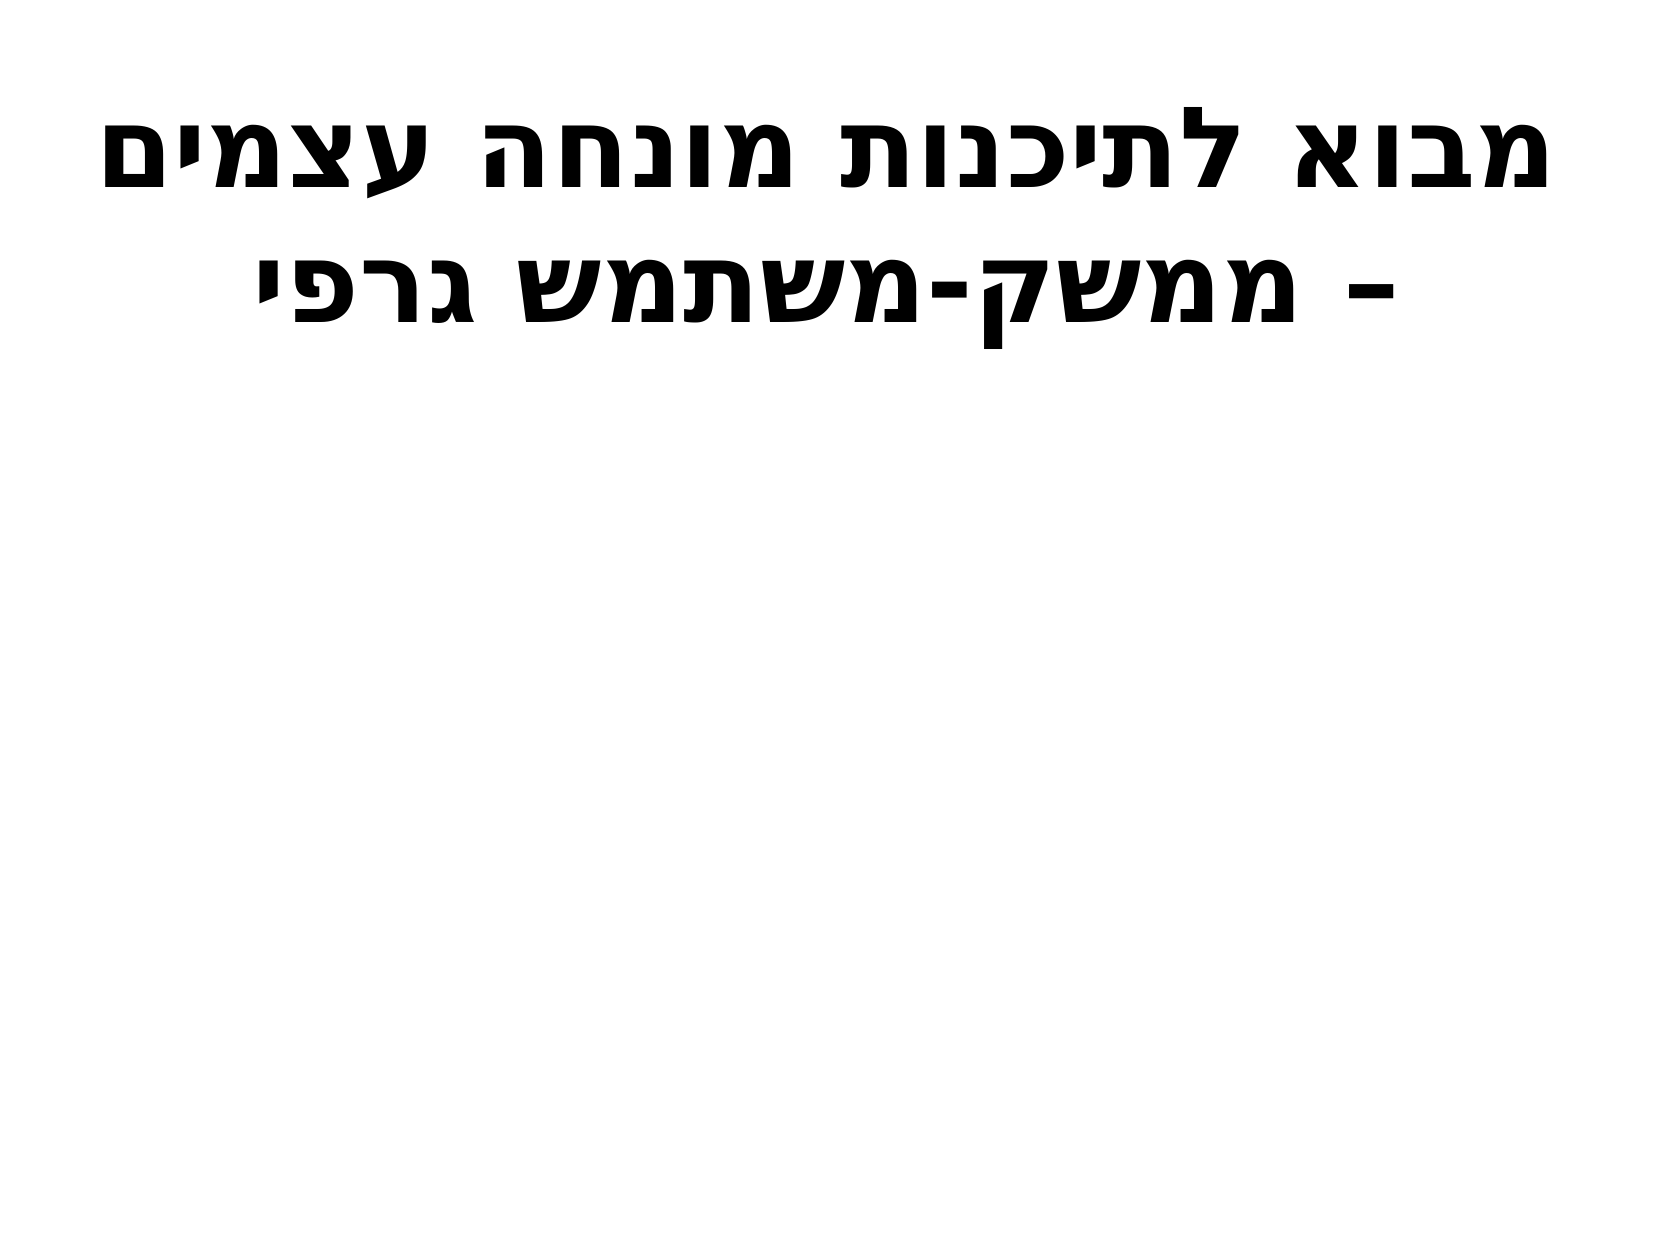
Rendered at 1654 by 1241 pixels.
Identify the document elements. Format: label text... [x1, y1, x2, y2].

title מבוא לתיכנות מונחה עצמים – ממשק-משתמש גרפי [82, 75, 1571, 346]
